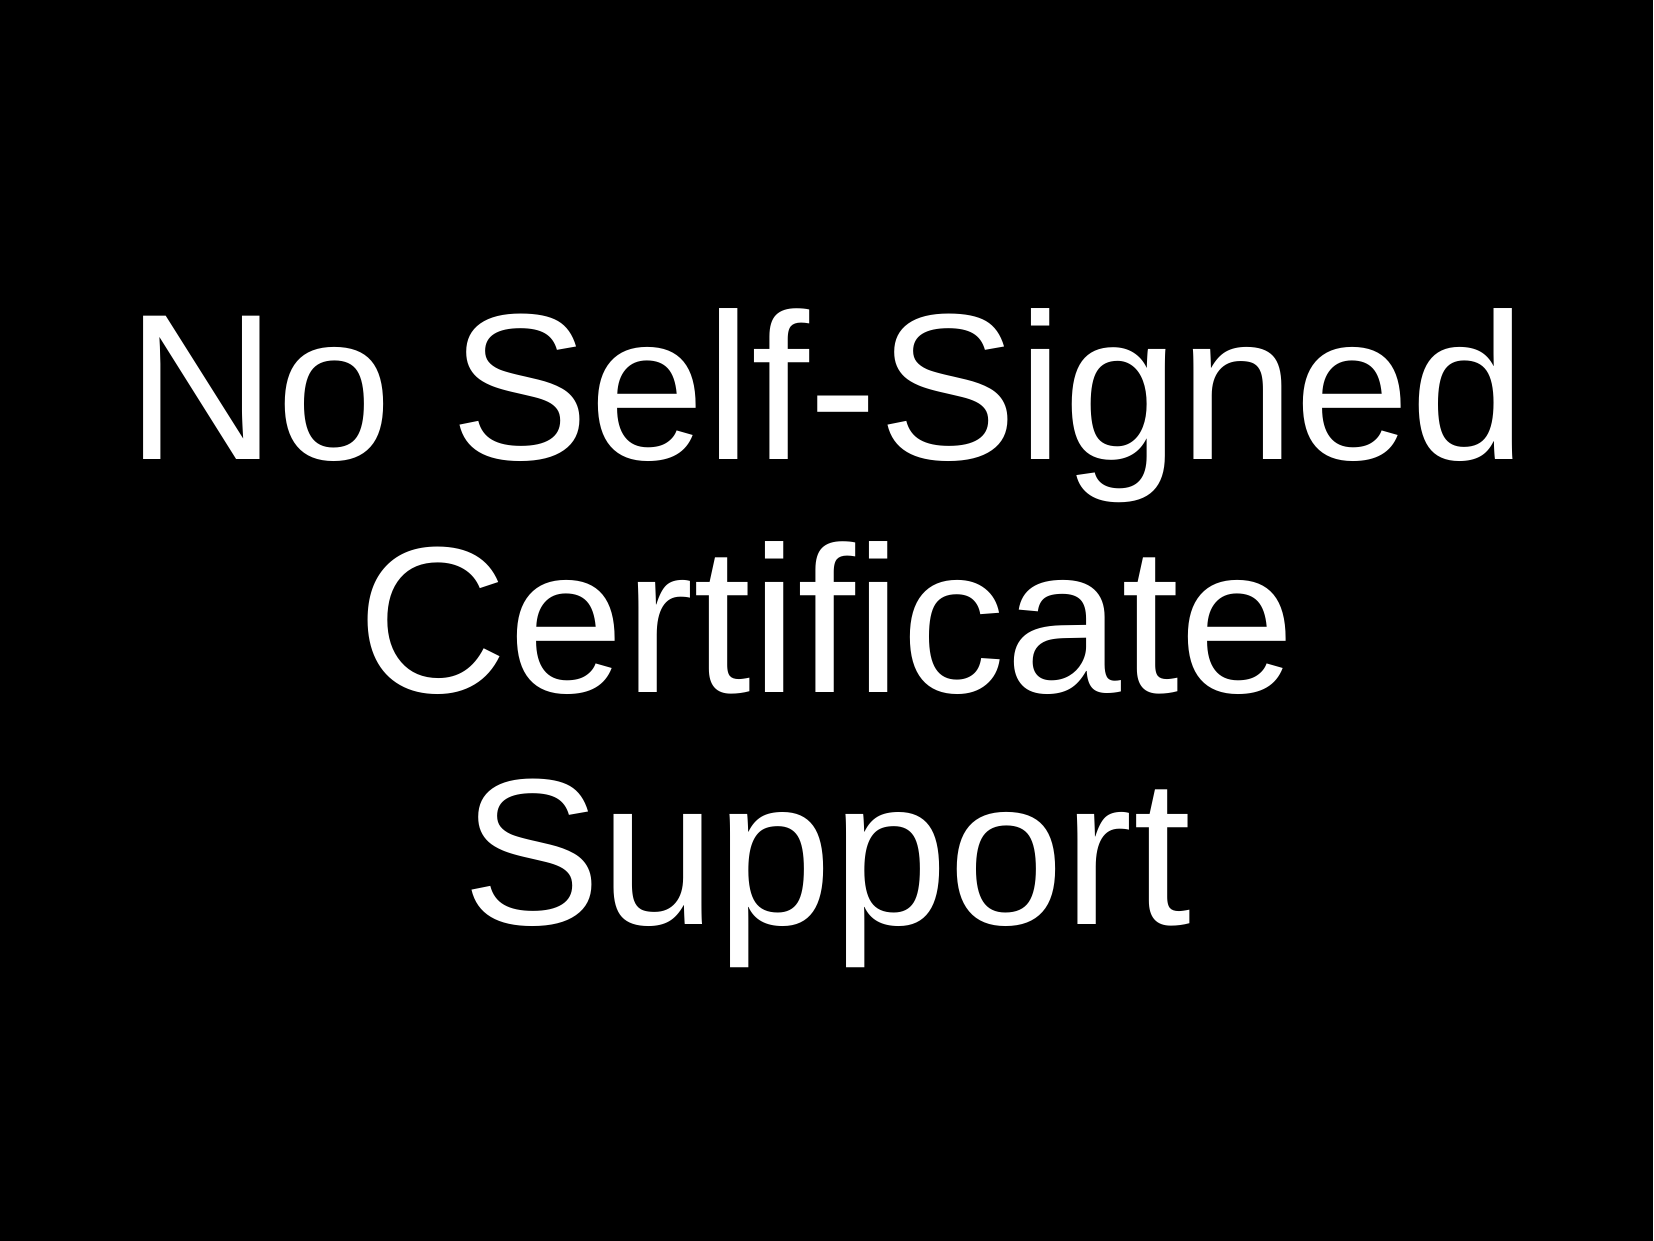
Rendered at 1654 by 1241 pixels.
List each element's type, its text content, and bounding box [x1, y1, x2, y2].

title No Self-Signed Certificate Support [82, 101, 1571, 1140]
